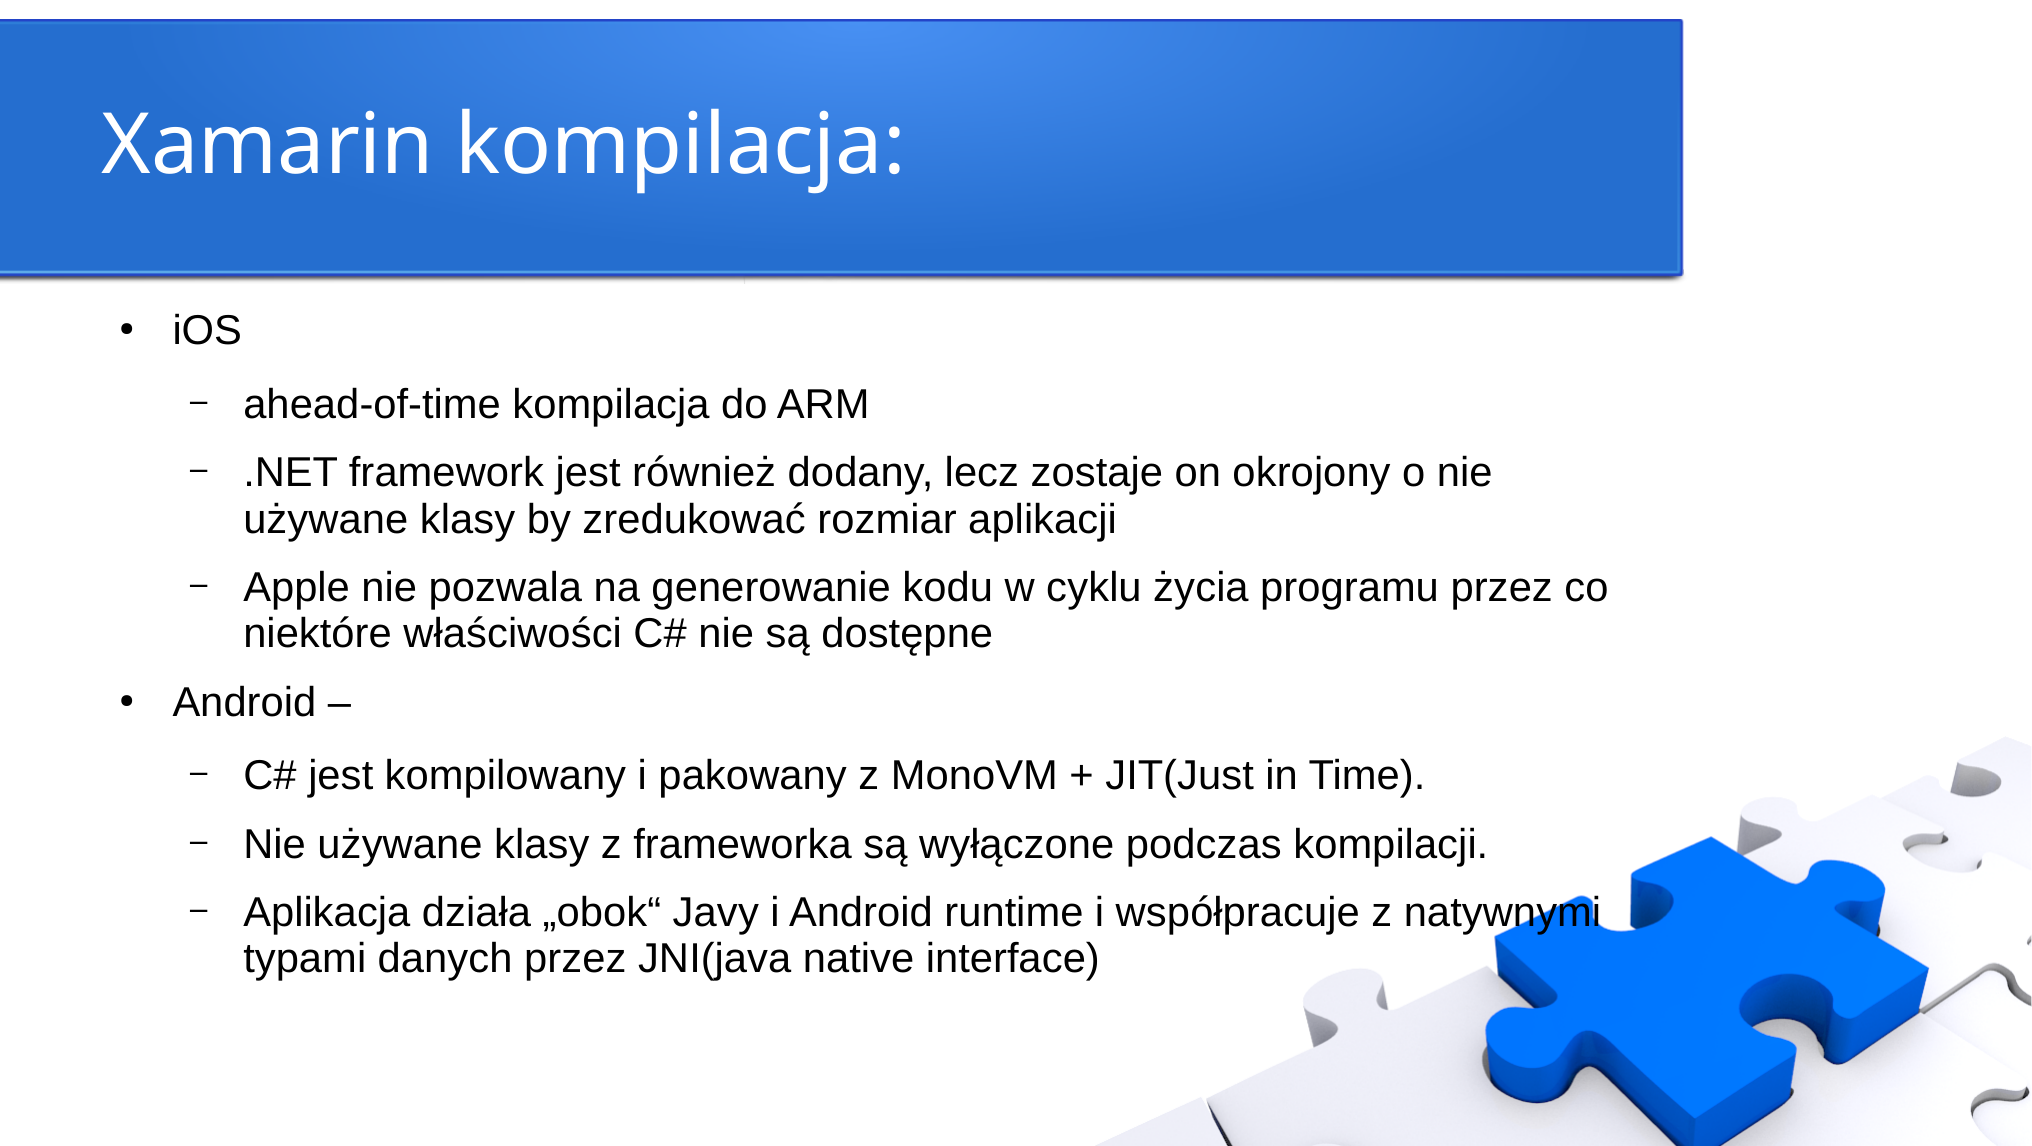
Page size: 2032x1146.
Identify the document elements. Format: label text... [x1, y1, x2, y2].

list iOS ahead-of-time kompilacja do ARM .NET framework jest również dodany, lecz zostaje on okrojony o nie używane klasy by zredukować rozmiar aplikacji Apple nie pozwala na generowanie kodu w cyklu życia programu przez co niektóre właściwości C# nie są dostępne Android – C# jest kompilowany i pakowany z MonoVM + JIT(Just in Time). Nie używane klasy z frameworka są wyłączone podczas kompilacji. Aplikacja działa „obok“ Javy i Android runtime i współpracuje z natywnymi typami danych przez JNI(java native interface) [101, 307, 1619, 957]
picture [0, 19, 1689, 284]
picture [1071, 605, 2032, 1146]
title Xamarin kompilacja: [101, 45, 1666, 237]
